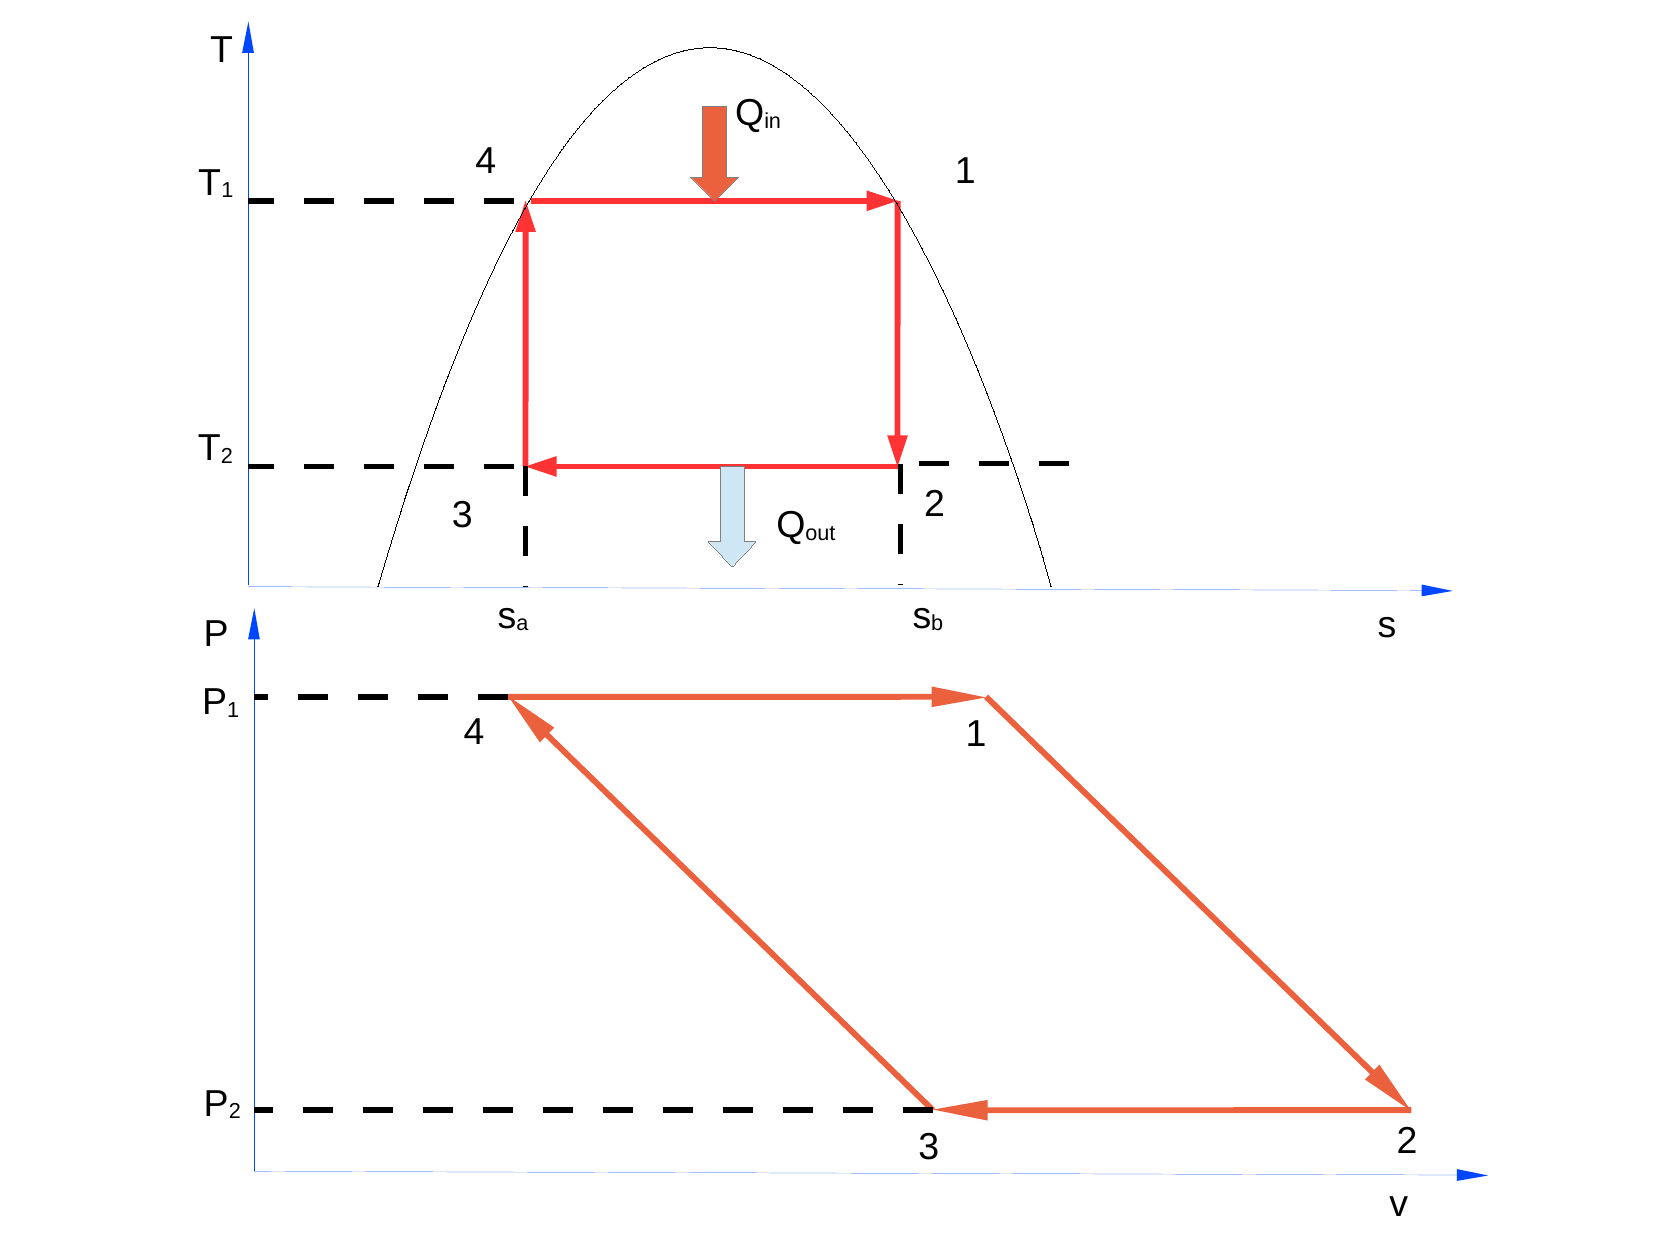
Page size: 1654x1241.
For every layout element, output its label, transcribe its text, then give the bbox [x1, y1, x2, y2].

text_box 1 [940, 141, 991, 199]
text_box T1 [183, 153, 249, 223]
text_box P1 [187, 673, 254, 743]
text_box 3 [903, 1118, 954, 1188]
text_box Qout [761, 496, 851, 566]
text_box s [1362, 596, 1412, 654]
text_box 4 [448, 703, 500, 768]
text_box P2 [188, 1074, 256, 1144]
text_box 3 [437, 486, 488, 544]
text_box P [188, 604, 244, 662]
text_box 2 [909, 474, 960, 532]
text_box sb [897, 586, 959, 656]
text_box 2 [1381, 1112, 1433, 1170]
text_box T [195, 21, 249, 79]
text_box 4 [460, 132, 512, 189]
text_box v [1374, 1175, 1423, 1233]
text_box sa [482, 586, 544, 656]
text_box Qin [720, 84, 797, 154]
text_box T2 [183, 419, 248, 489]
text_box 1 [950, 704, 1002, 762]
text_box [708, 466, 756, 567]
text_box [690, 106, 739, 201]
